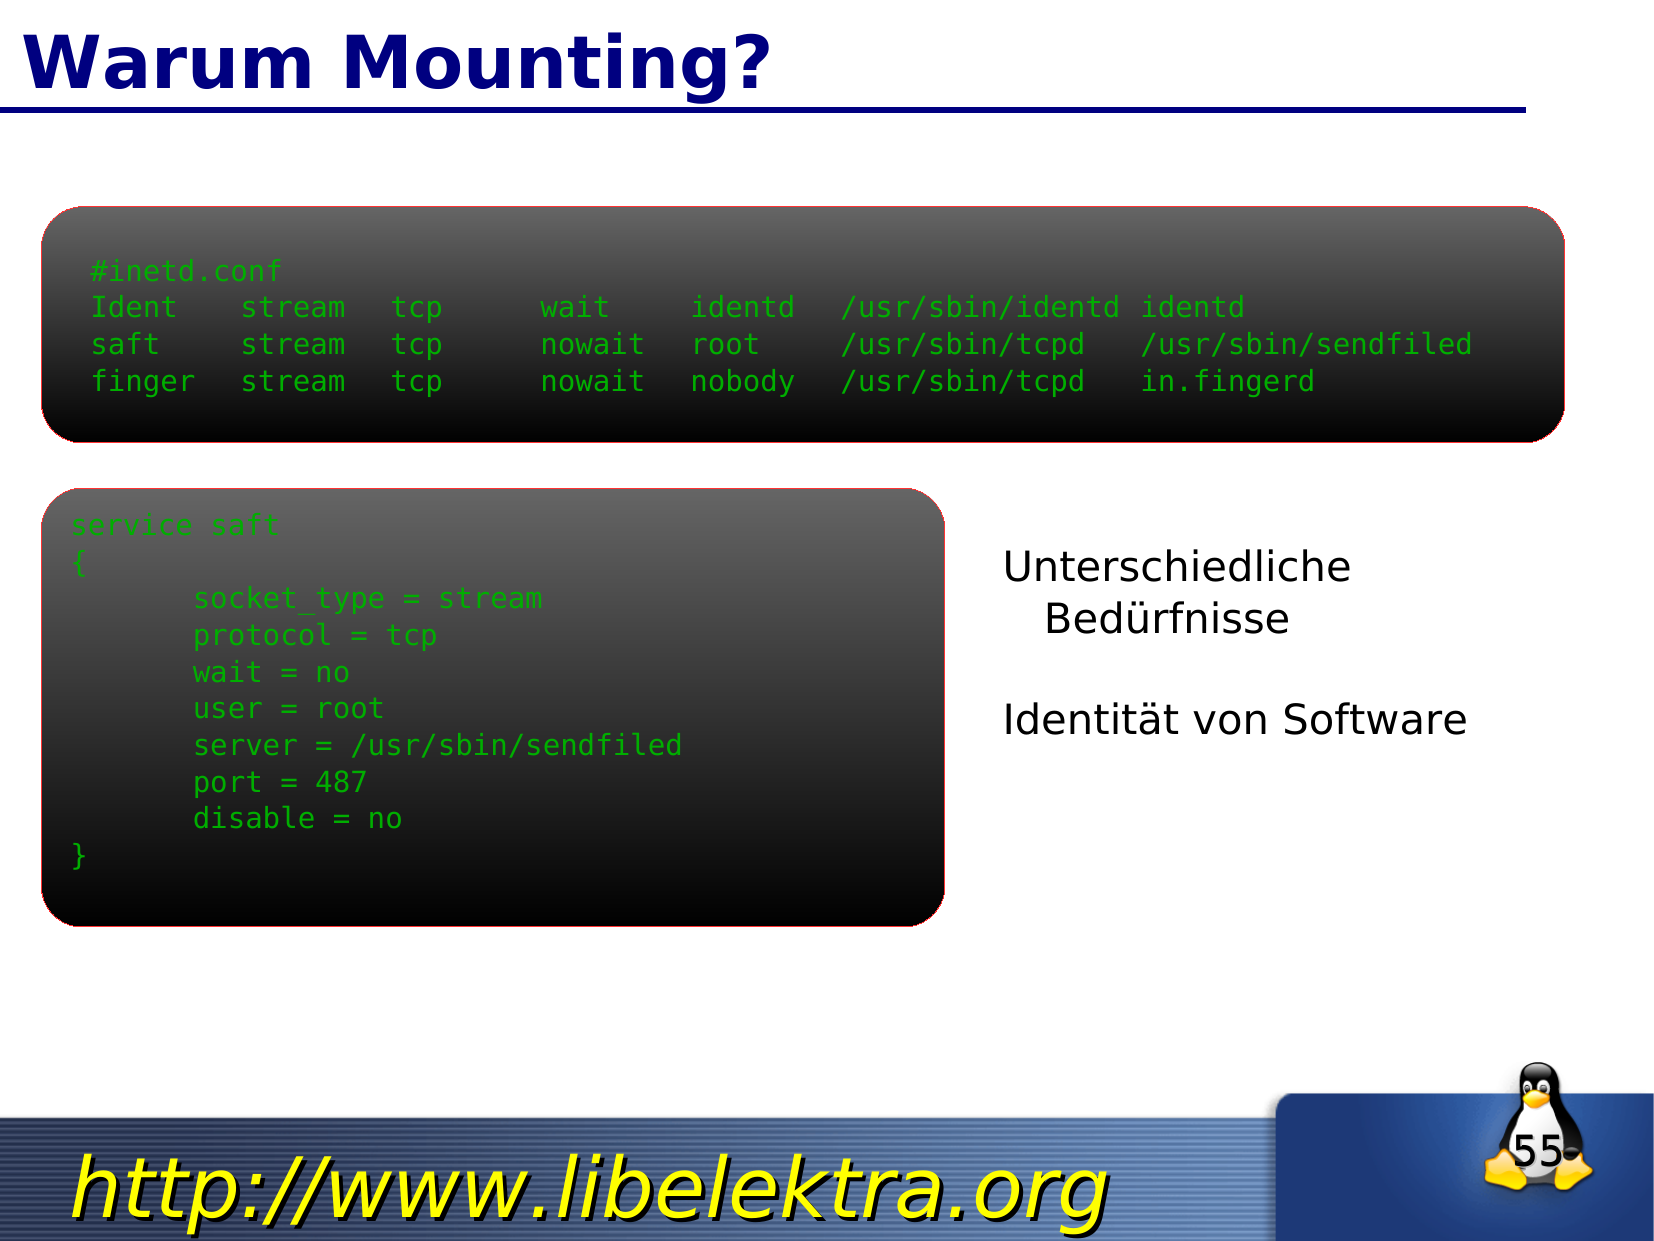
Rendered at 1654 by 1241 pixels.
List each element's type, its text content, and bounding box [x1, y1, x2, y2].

text_box Warum Mounting? [21, 14, 1611, 111]
text_box service saft { socket_type = stream protocol = tcp wait = no user = root server = /usr/sbin/sendfiled port = 487 disable = no } [70, 470, 916, 945]
text_box [916, 489, 945, 926]
text_box [41, 206, 1565, 443]
text_box [41, 489, 70, 926]
picture [0, 1061, 1654, 1241]
text_box <Nummer> [1312, 1122, 1566, 1178]
list Unterschiedliche Bedürfnisse Identität von Software [987, 531, 1595, 850]
text_box #inetd.conf Ident stream tcp wait identd /usr/sbin/identd identd saft stream tcp nowait root /usr/sbin/tcpd /usr/sbin/sendfiled finger stream tcp nowait nobody /usr/sbin/tcpd in.fingerd [90, 252, 1516, 397]
